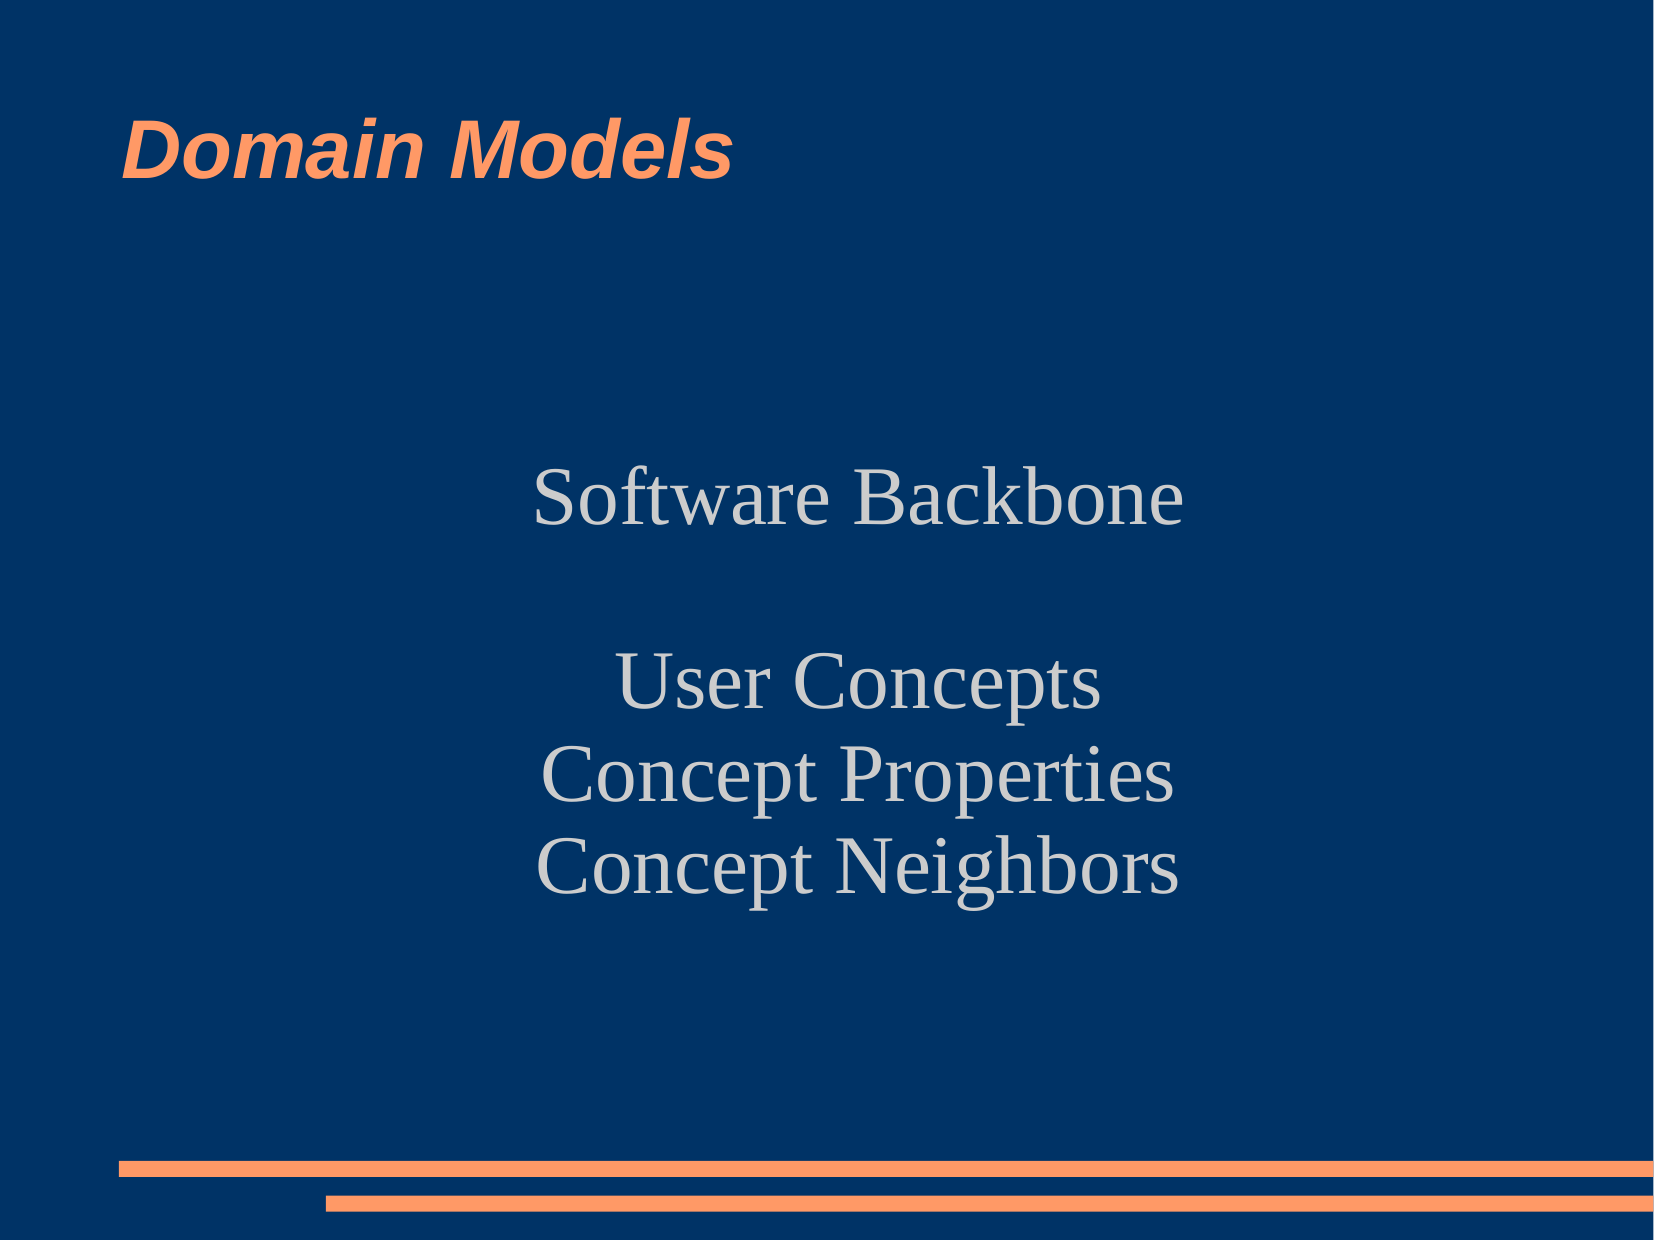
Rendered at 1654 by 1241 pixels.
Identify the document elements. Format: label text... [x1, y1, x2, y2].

title Domain Models [121, 46, 1534, 254]
subtitle Software Backbone User Concepts Concept Properties Concept Neighbors [121, 322, 1561, 1133]
